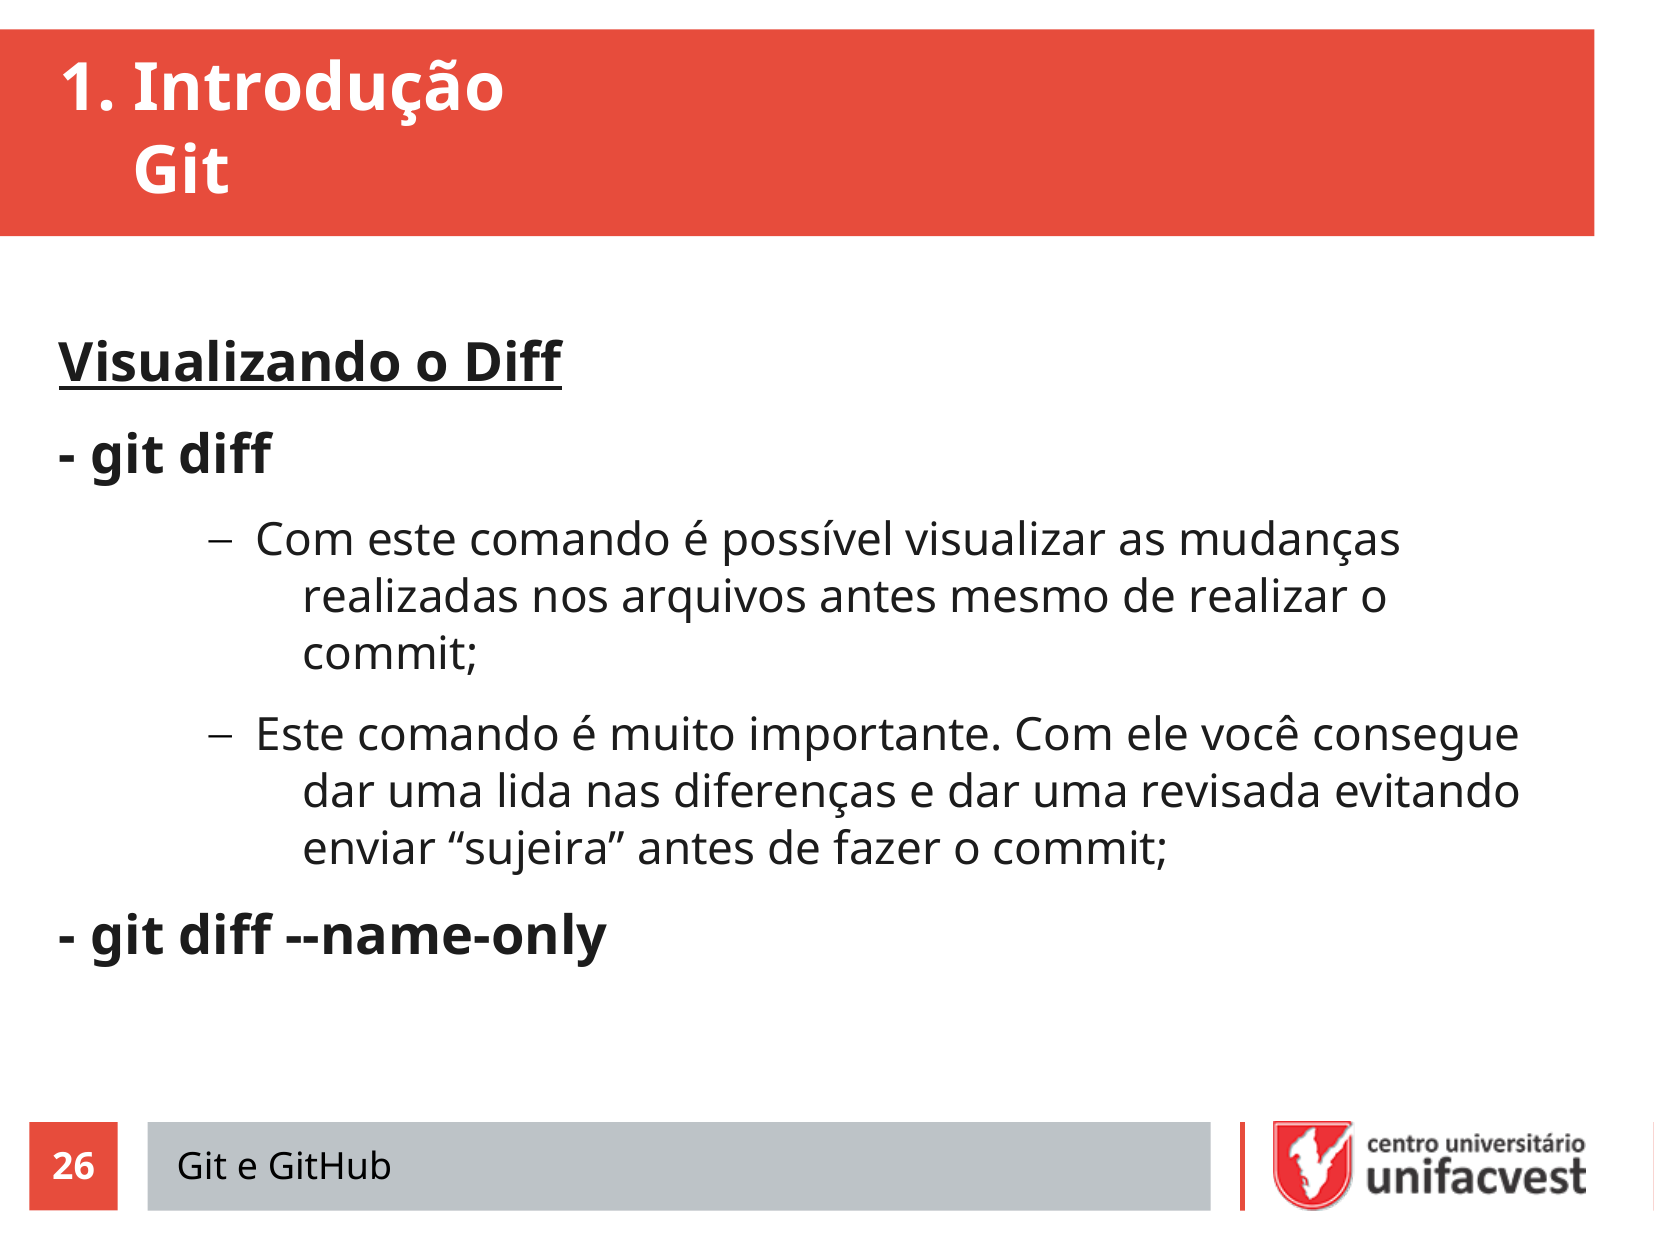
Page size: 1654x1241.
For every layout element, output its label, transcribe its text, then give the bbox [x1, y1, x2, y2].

list Visualizando o Diff - git diff Com este comando é possível visualizar as mudanças realizadas nos arquivos antes mesmo de realizar o commit; Este comando é muito importante. Com ele você consegue dar uma lida nas diferenças e dar uma revisada evitando enviar “sujeira” antes de fazer o commit; - git diff --name-only [59, 324, 1566, 1093]
picture [1273, 1121, 1586, 1211]
title 1. Introdução Git [59, 59, 1595, 207]
text_box [1245, 1120, 1654, 1212]
text_box Git e GitHub [161, 1132, 1212, 1196]
